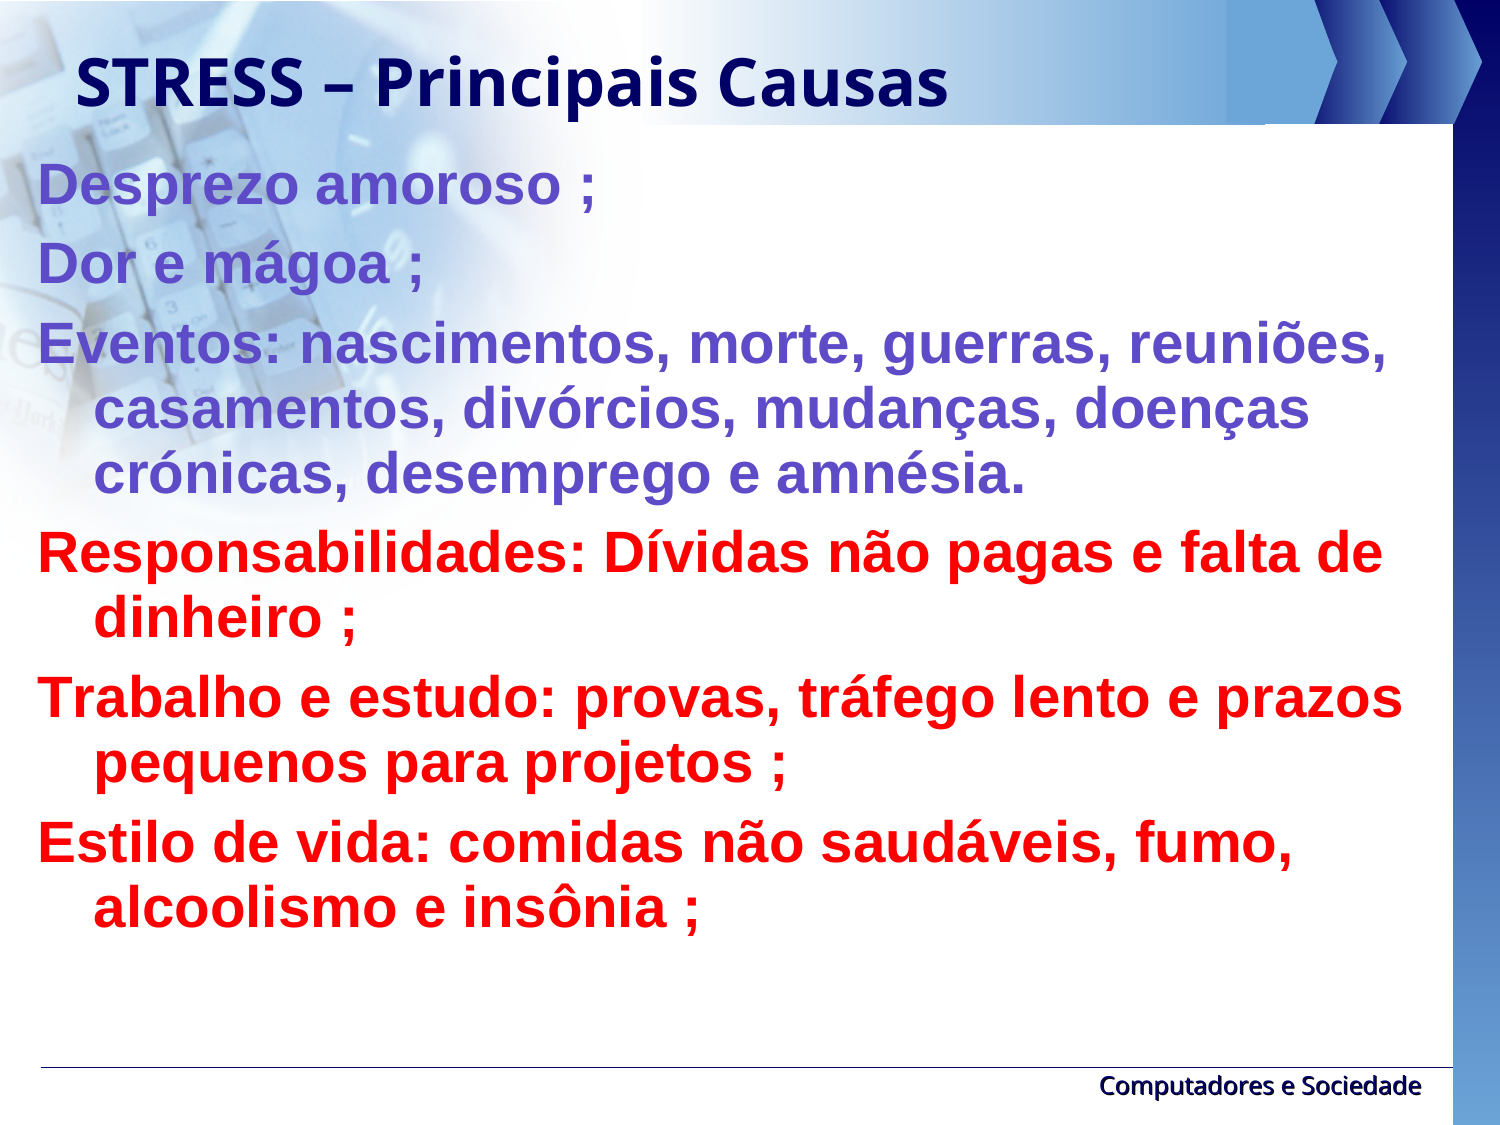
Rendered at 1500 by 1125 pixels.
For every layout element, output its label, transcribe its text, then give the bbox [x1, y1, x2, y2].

title STRESS – Principais Causas [75, 0, 1463, 161]
list Desprezo amoroso ; Dor e mágoa ; Eventos: nascimentos, morte, guerras, reuniões, casamentos, divórcios, mudanças, doenças crónicas, desemprego e amnésia. Responsabilidades: Dívidas não pagas e falta de dinheiro ; Trabalho e estudo: provas, tráfego lento e prazos pequenos para projetos ; Estilo de vida: comidas não saudáveis, fumo, alcoolismo e insônia ; [37, 151, 1426, 1036]
